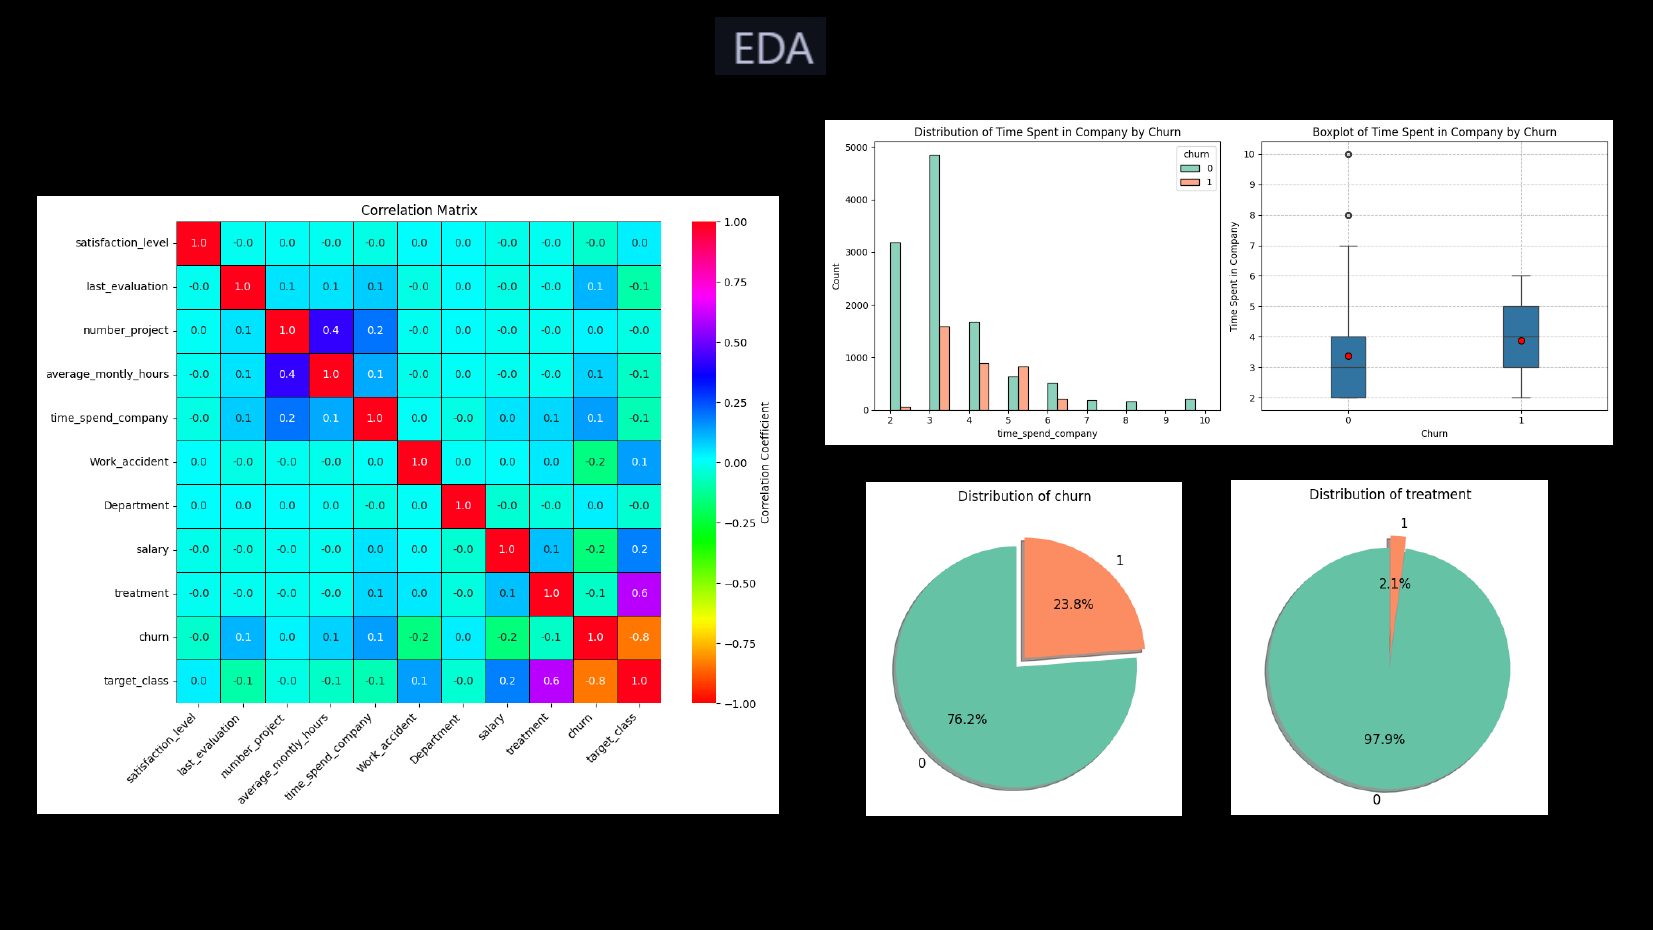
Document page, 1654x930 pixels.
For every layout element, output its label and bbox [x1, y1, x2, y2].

picture [825, 120, 1613, 445]
picture [715, 17, 826, 76]
picture [1231, 480, 1548, 815]
picture [866, 482, 1182, 816]
picture [37, 196, 779, 815]
